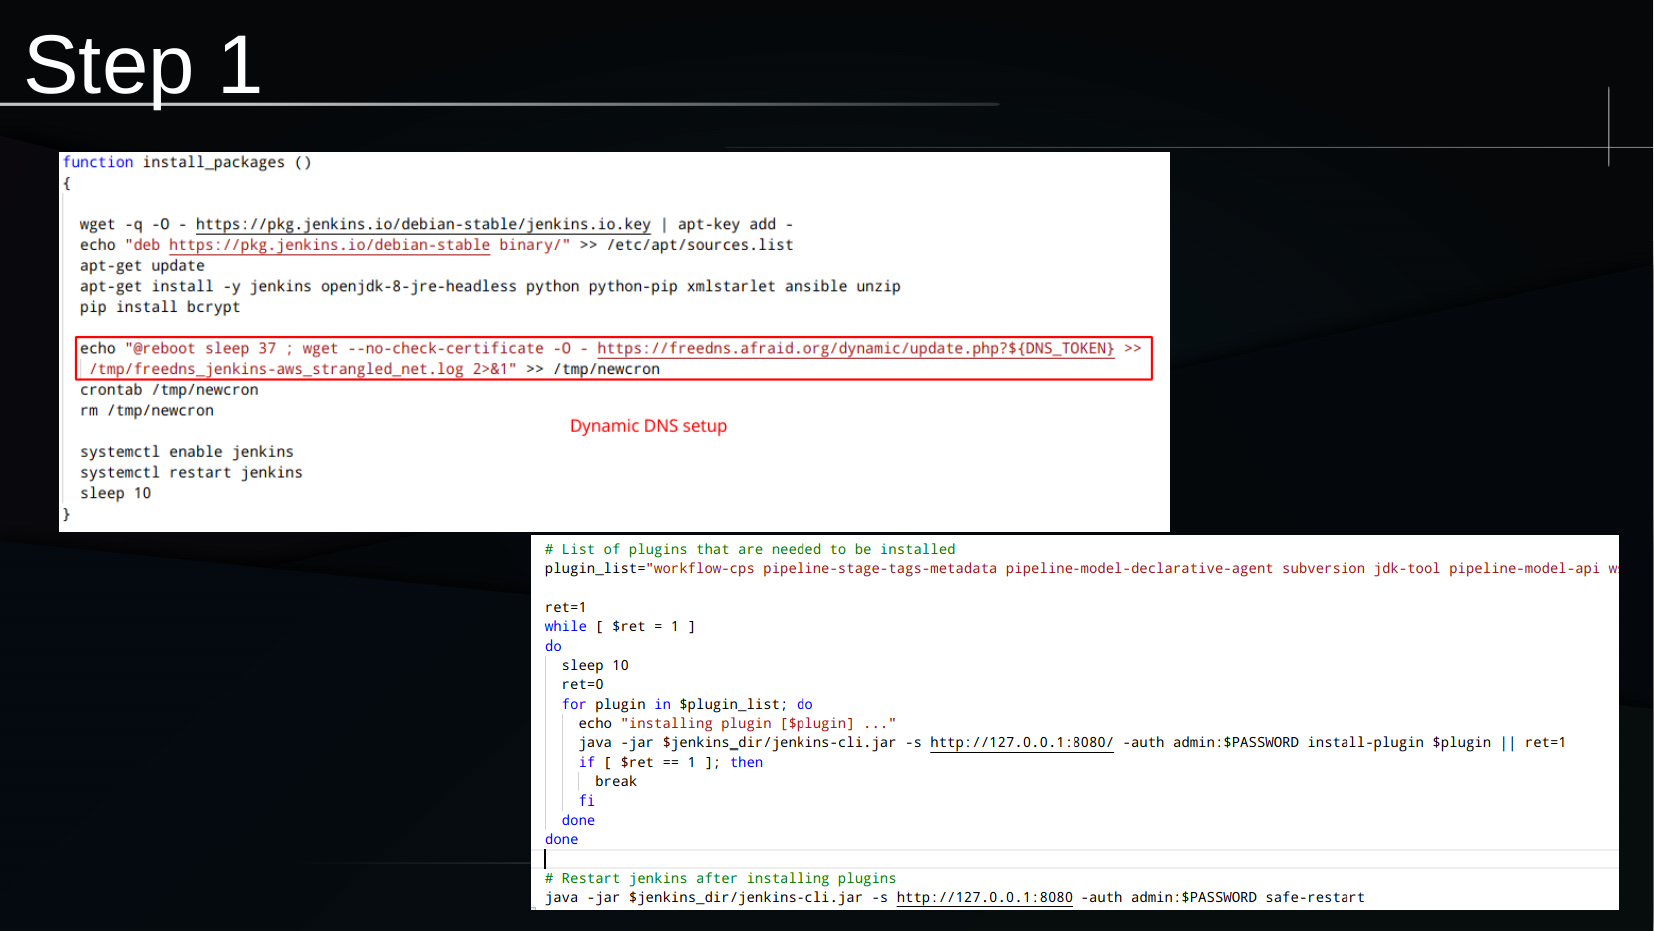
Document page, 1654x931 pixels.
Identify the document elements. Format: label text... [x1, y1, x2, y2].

title Step 1 [23, 11, 1589, 119]
picture [0, 0, 1654, 931]
